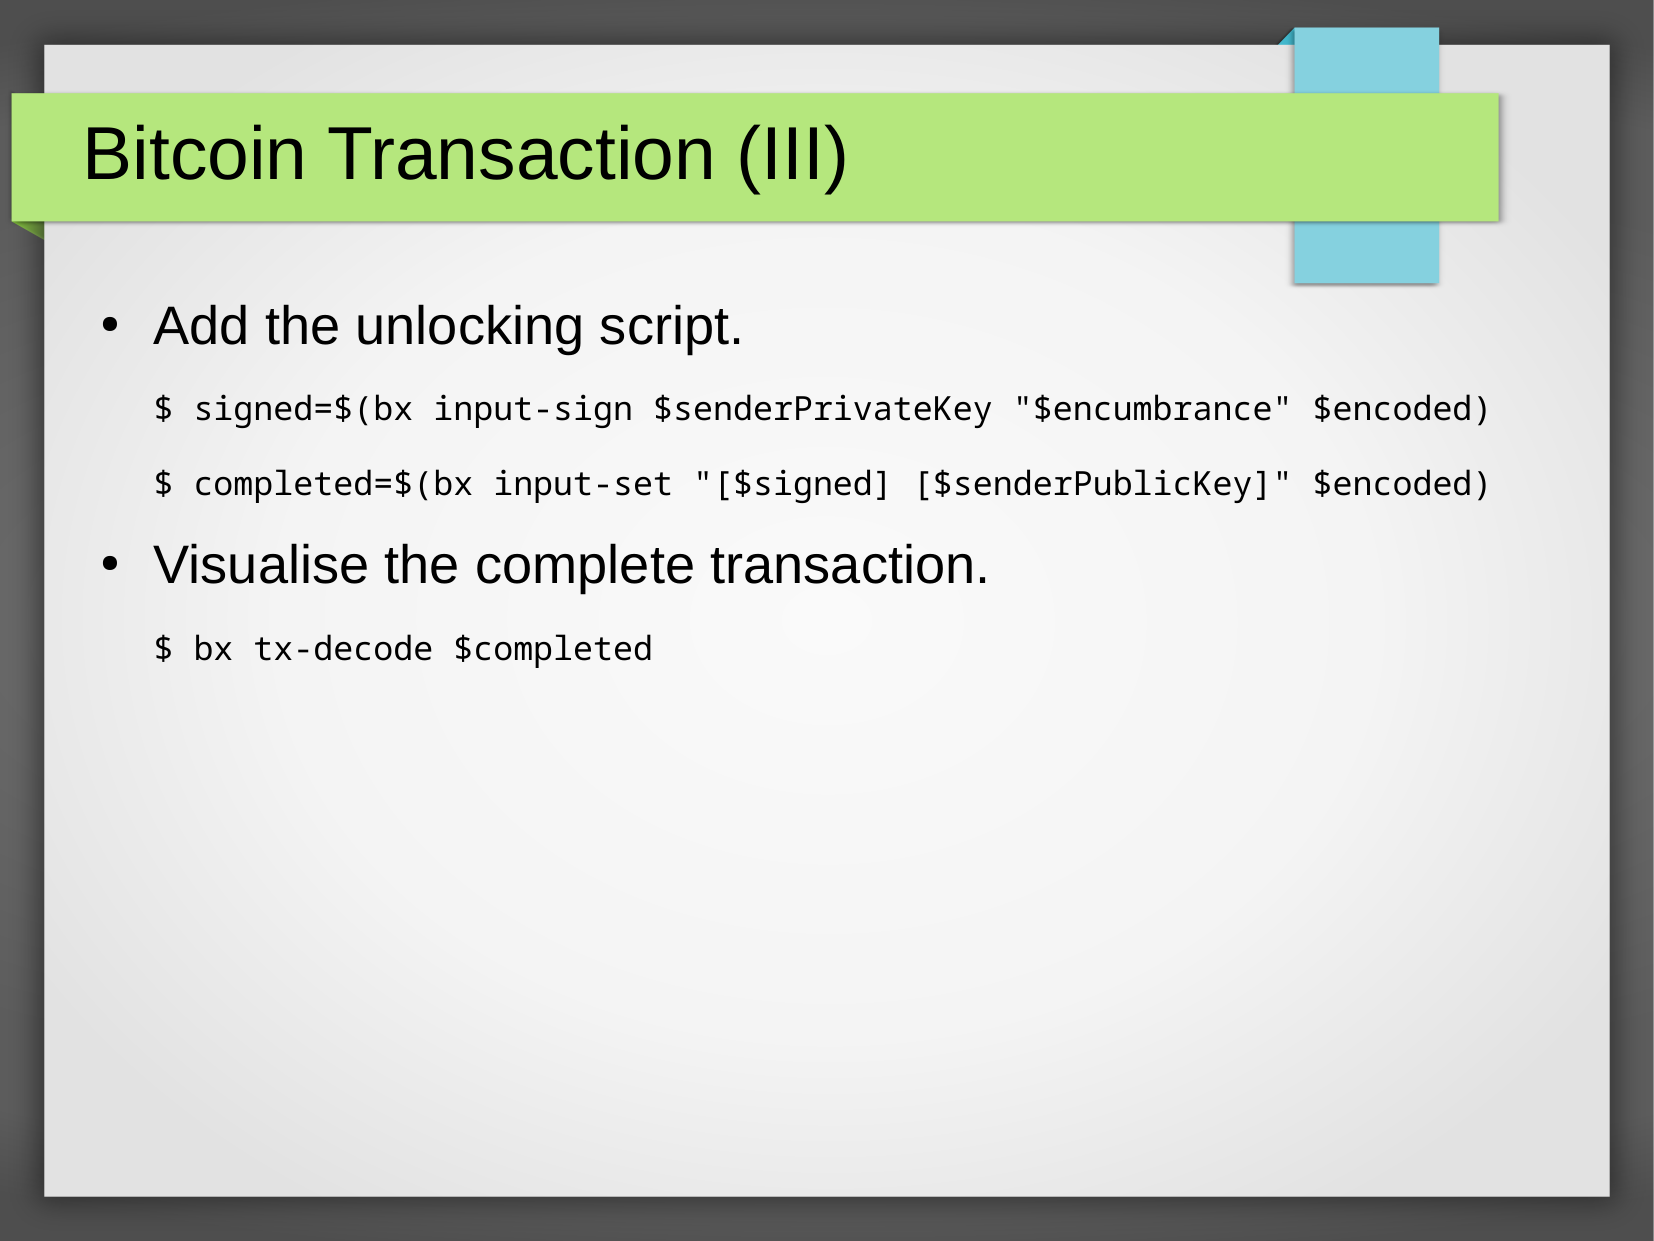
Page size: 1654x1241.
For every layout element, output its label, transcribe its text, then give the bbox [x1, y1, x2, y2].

picture [0, 0, 1654, 1241]
list Add the unlocking script. $ signed=$(bx input-sign $senderPrivateKey "$encumbrance" $encoded) $ completed=$(bx input-set "[$signed] [$senderPublicKey]" $encoded) Visualise the complete transaction. $ bx tx-decode $completed [82, 295, 1571, 1015]
title Bitcoin Transaction (III) [82, 94, 1264, 213]
